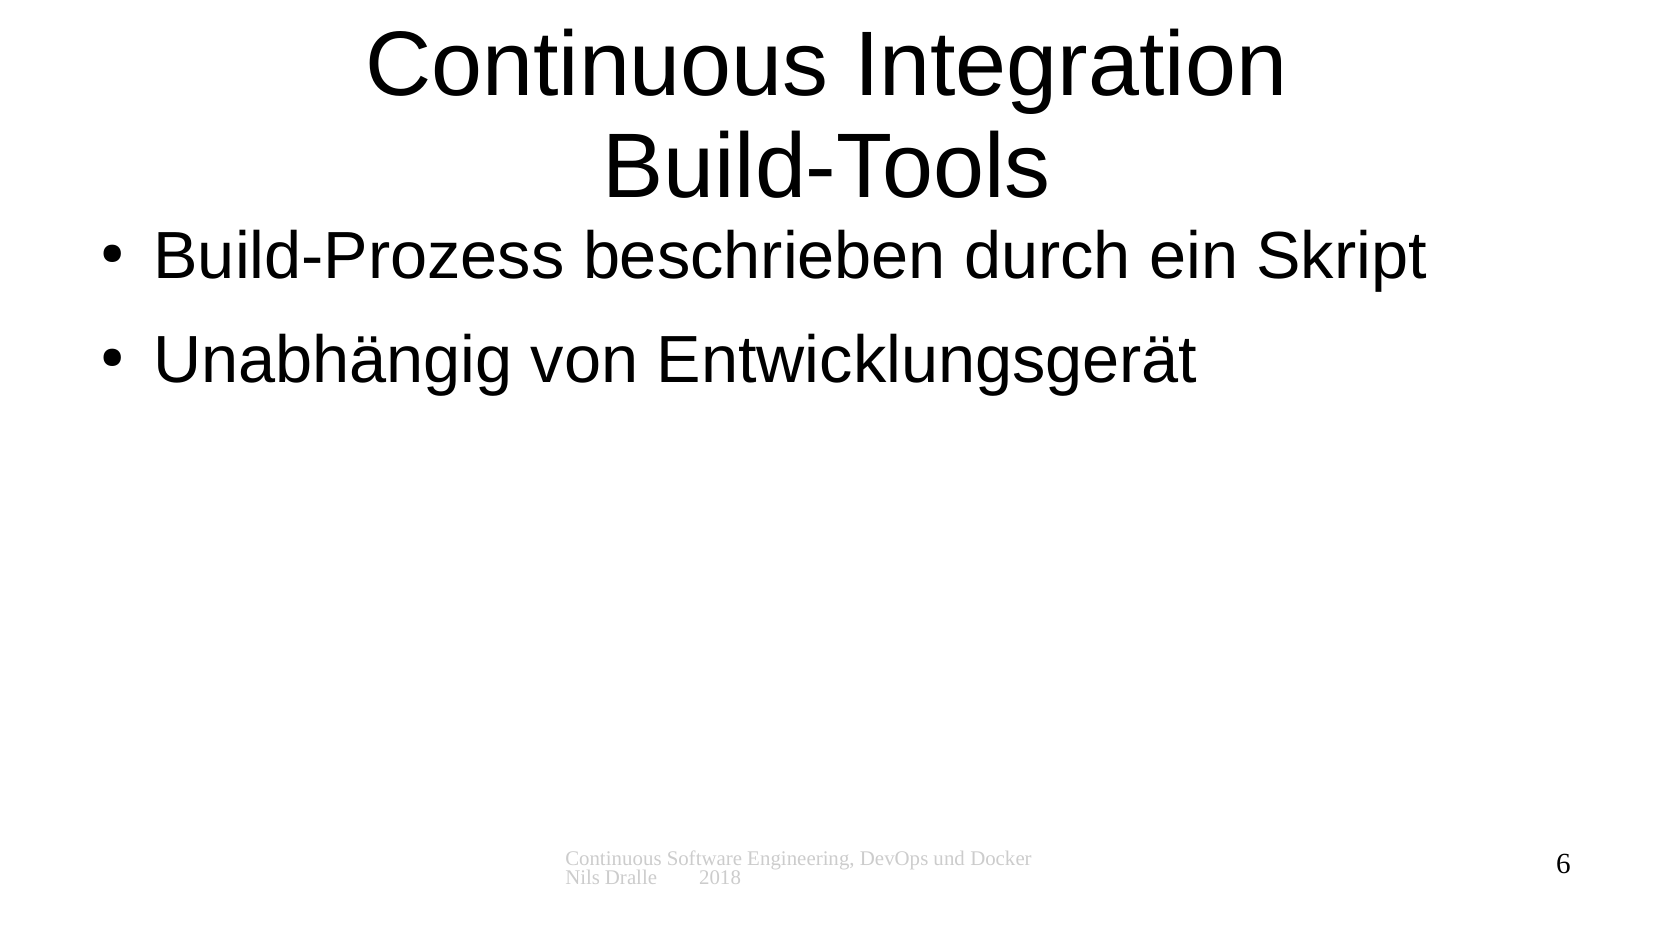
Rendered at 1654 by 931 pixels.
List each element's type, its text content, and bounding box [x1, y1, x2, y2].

list Build-Prozess beschrieben durch ein Skript Unabhängig von Entwicklungsgerät [82, 217, 1571, 758]
title Continuous Integration Build-Tools [82, 12, 1571, 217]
